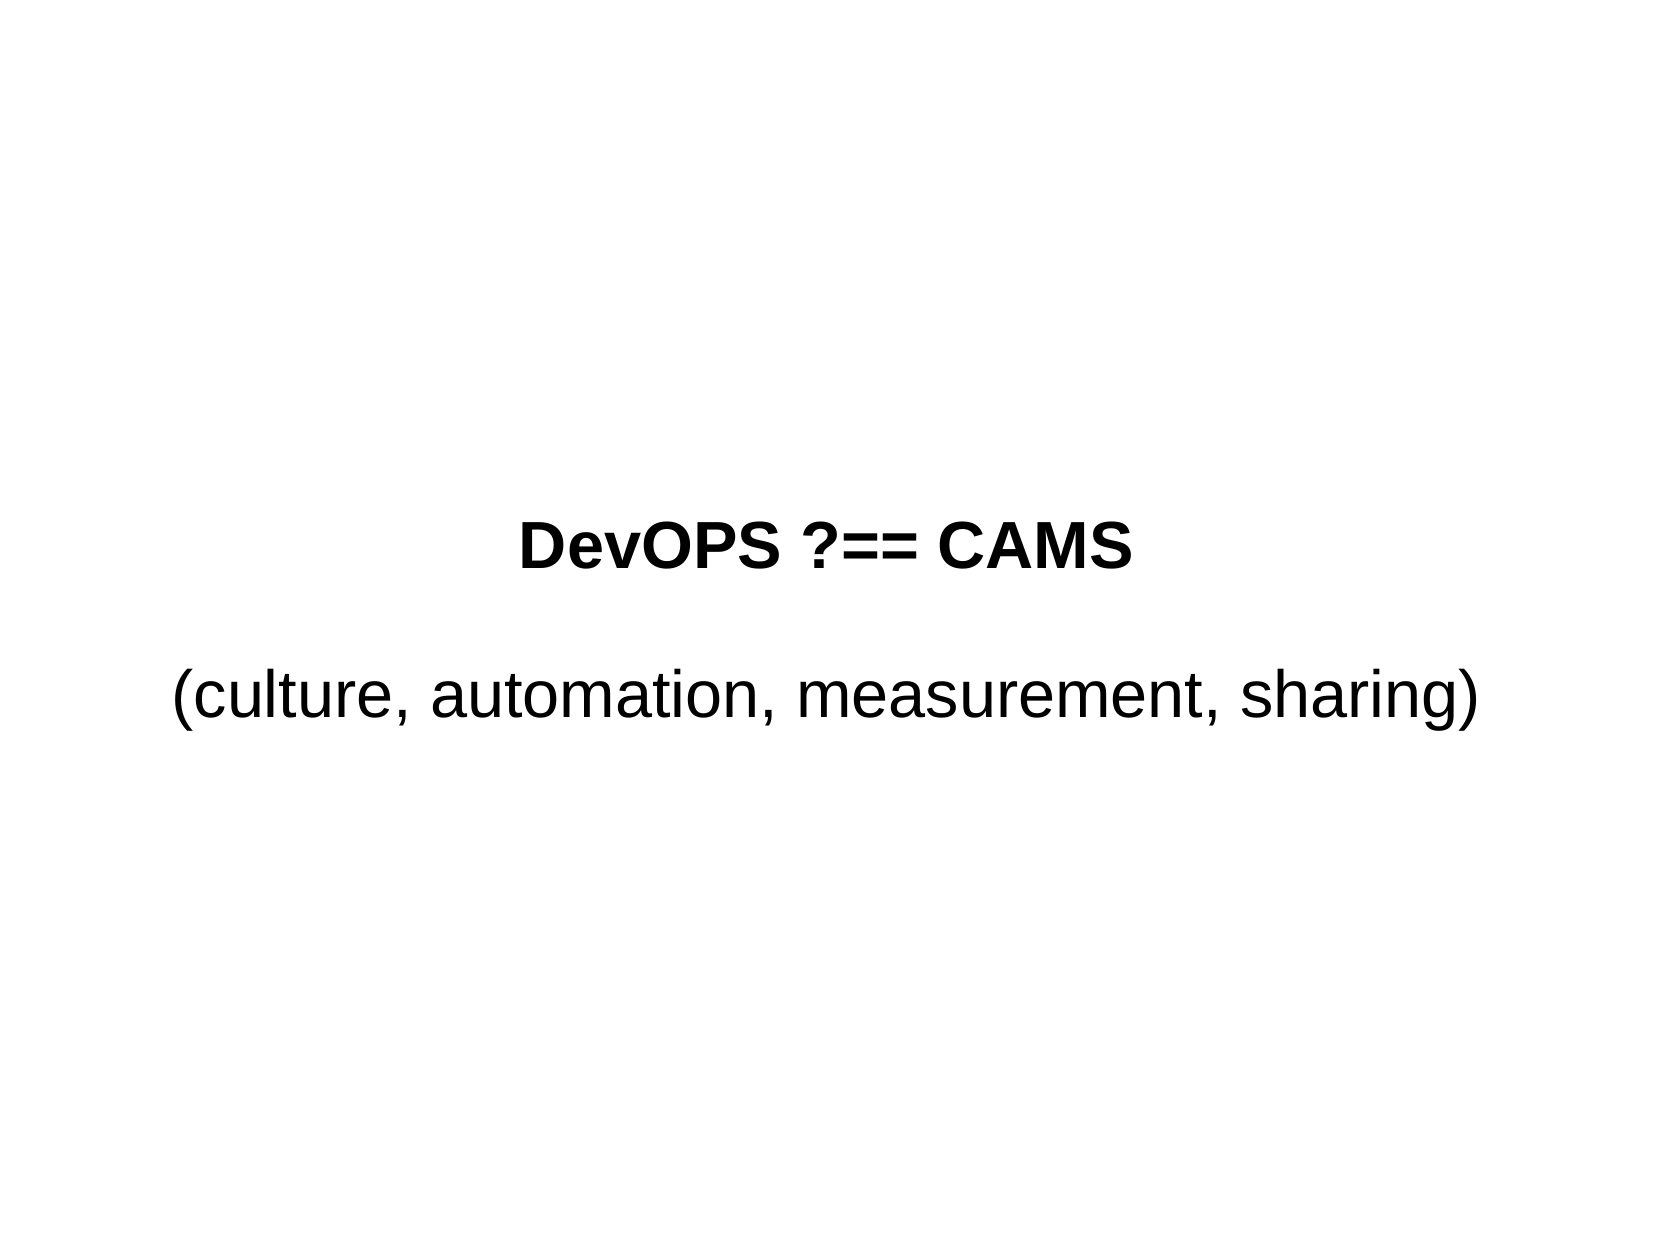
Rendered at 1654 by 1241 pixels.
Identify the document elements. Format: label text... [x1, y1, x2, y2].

subtitle DevOPS ?== CAMS (culture, automation, measurement, sharing) [82, 140, 1571, 1101]
